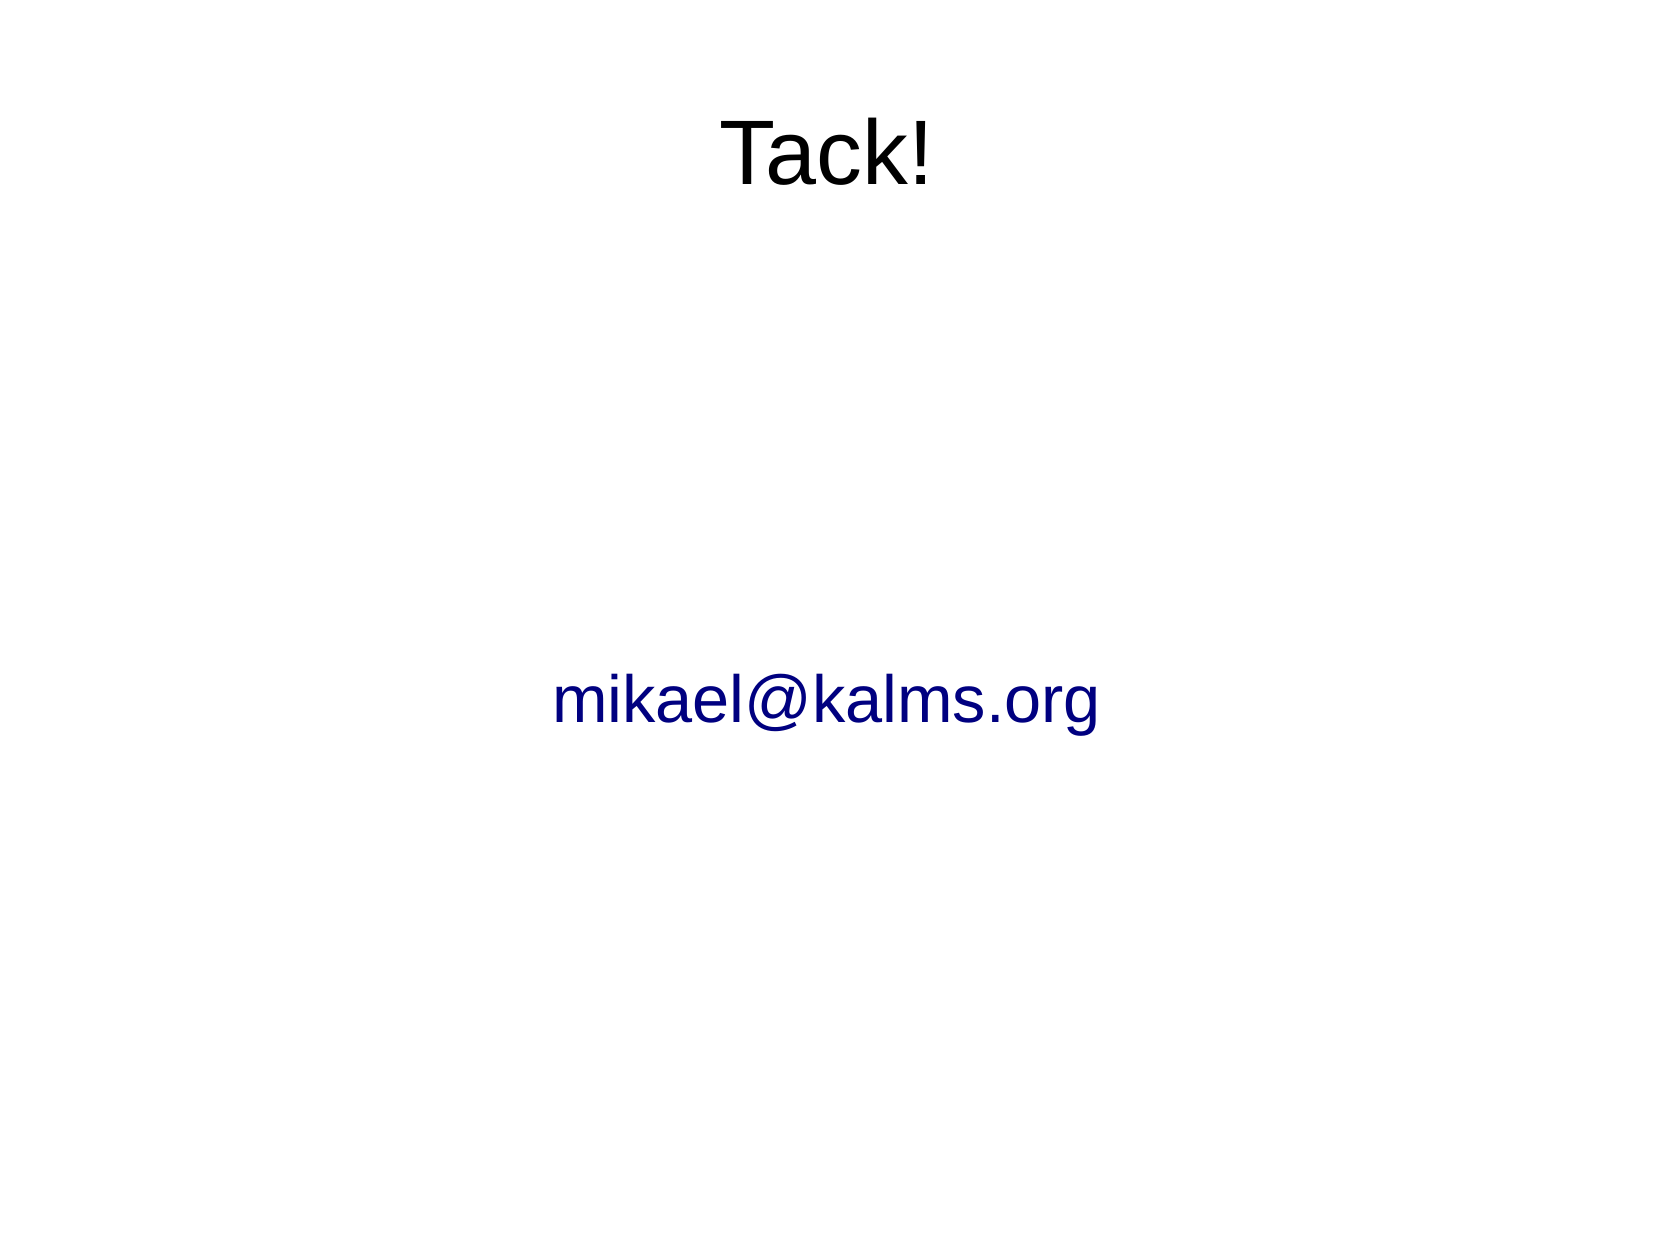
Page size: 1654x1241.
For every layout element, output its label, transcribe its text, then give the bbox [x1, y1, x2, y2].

title Tack! [82, 49, 1571, 257]
subtitle mikael@kalms.org [82, 290, 1571, 1109]
